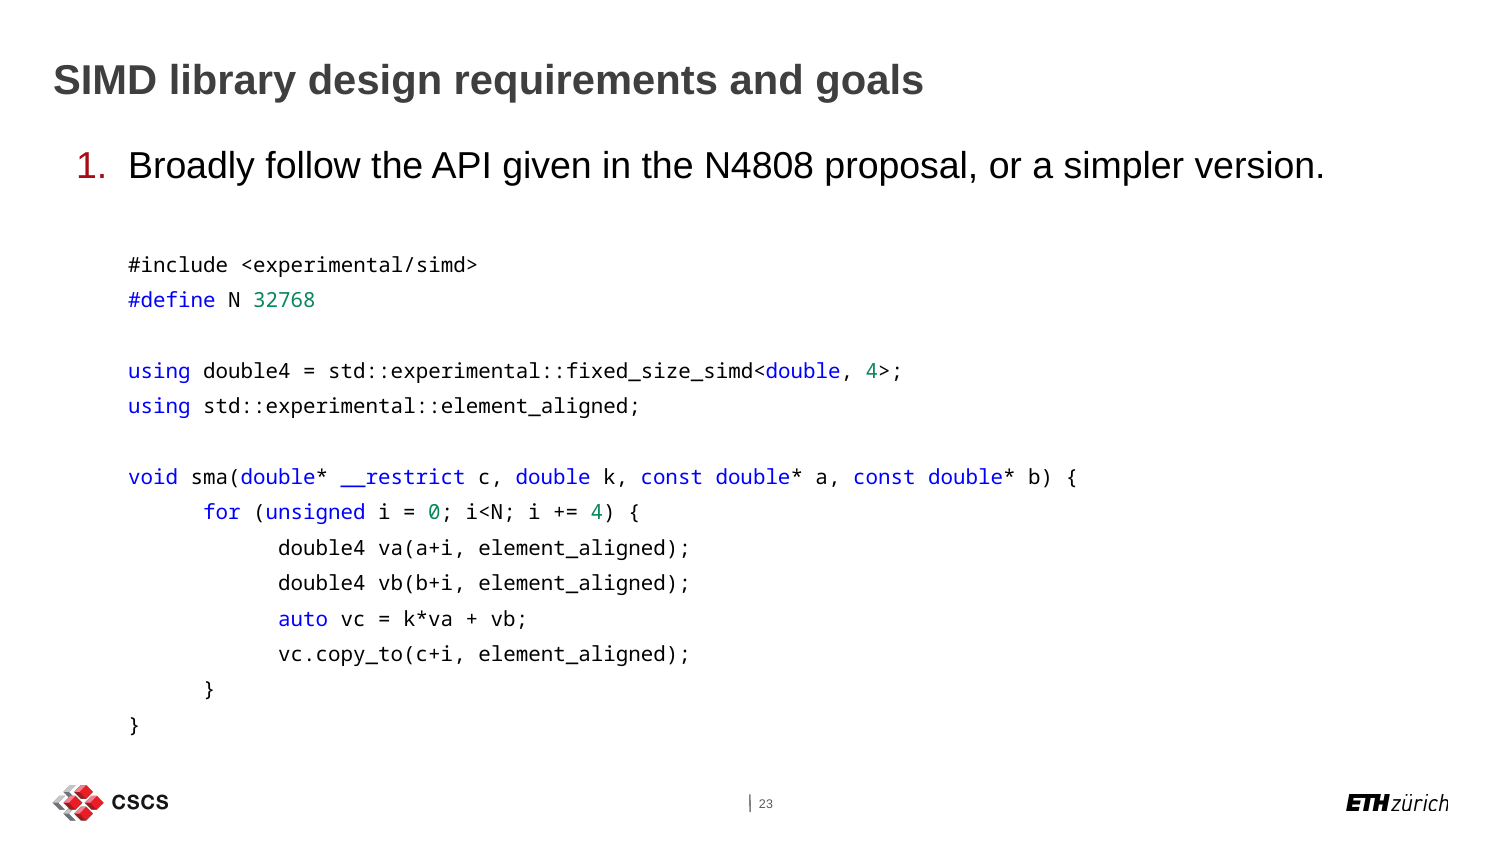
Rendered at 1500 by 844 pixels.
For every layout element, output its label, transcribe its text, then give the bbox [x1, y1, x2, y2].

picture [1346, 794, 1448, 811]
slide_number <number> [750, 794, 798, 813]
title SIMD library design requirements and goals [53, 5, 1447, 112]
picture [43, 775, 177, 830]
list Broadly follow the API given in the N4808 proposal, or a simpler version. #include <experimental/simd> #define N 32768 using double4 = std::experimental::fixed_size_simd<double, 4>; using std::experimental::element_aligned; void sma(double* __restrict c, double k, const double* a, const double* b) { for (unsigned i = 0; i<N; i += 4) { double4 va(a+i, element_aligned); double4 vb(b+i, element_aligned); auto vc = k*va + vb; vc.copy_to(c+i, element_aligned); } } [53, 133, 1447, 767]
